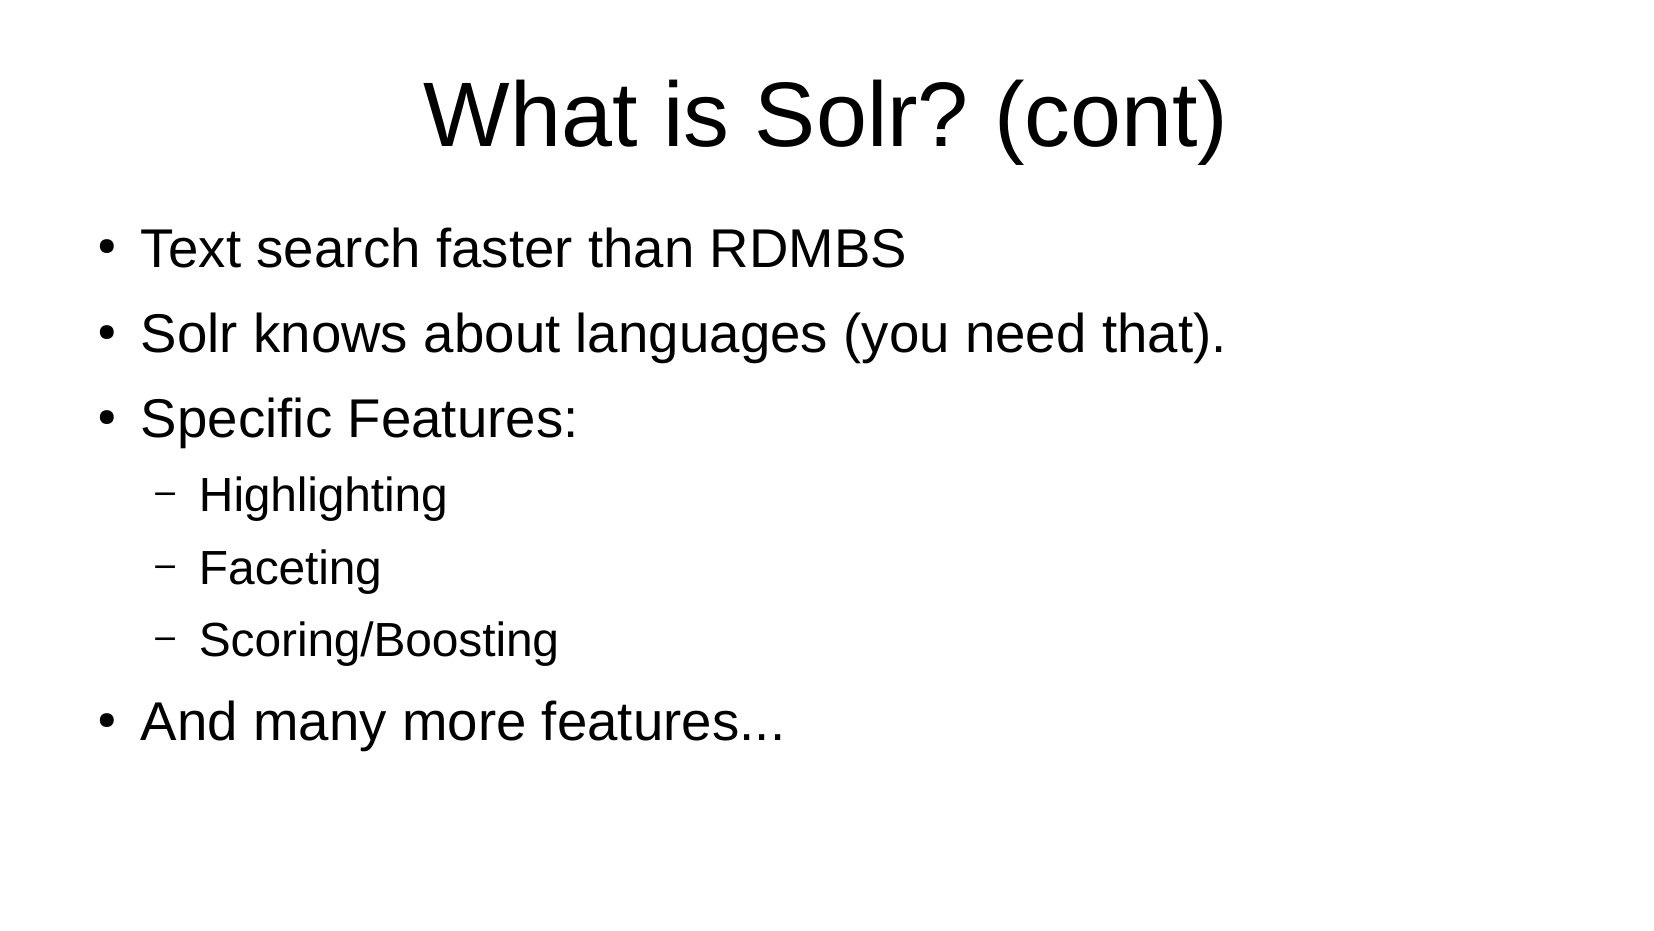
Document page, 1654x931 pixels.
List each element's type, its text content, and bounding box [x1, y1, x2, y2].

title What is Solr? (cont) [82, 37, 1571, 193]
list Text search faster than RDMBS Solr knows about languages (you need that). Specific Features: Highlighting Faceting Scoring/Boosting And many more features... [82, 217, 1571, 758]
